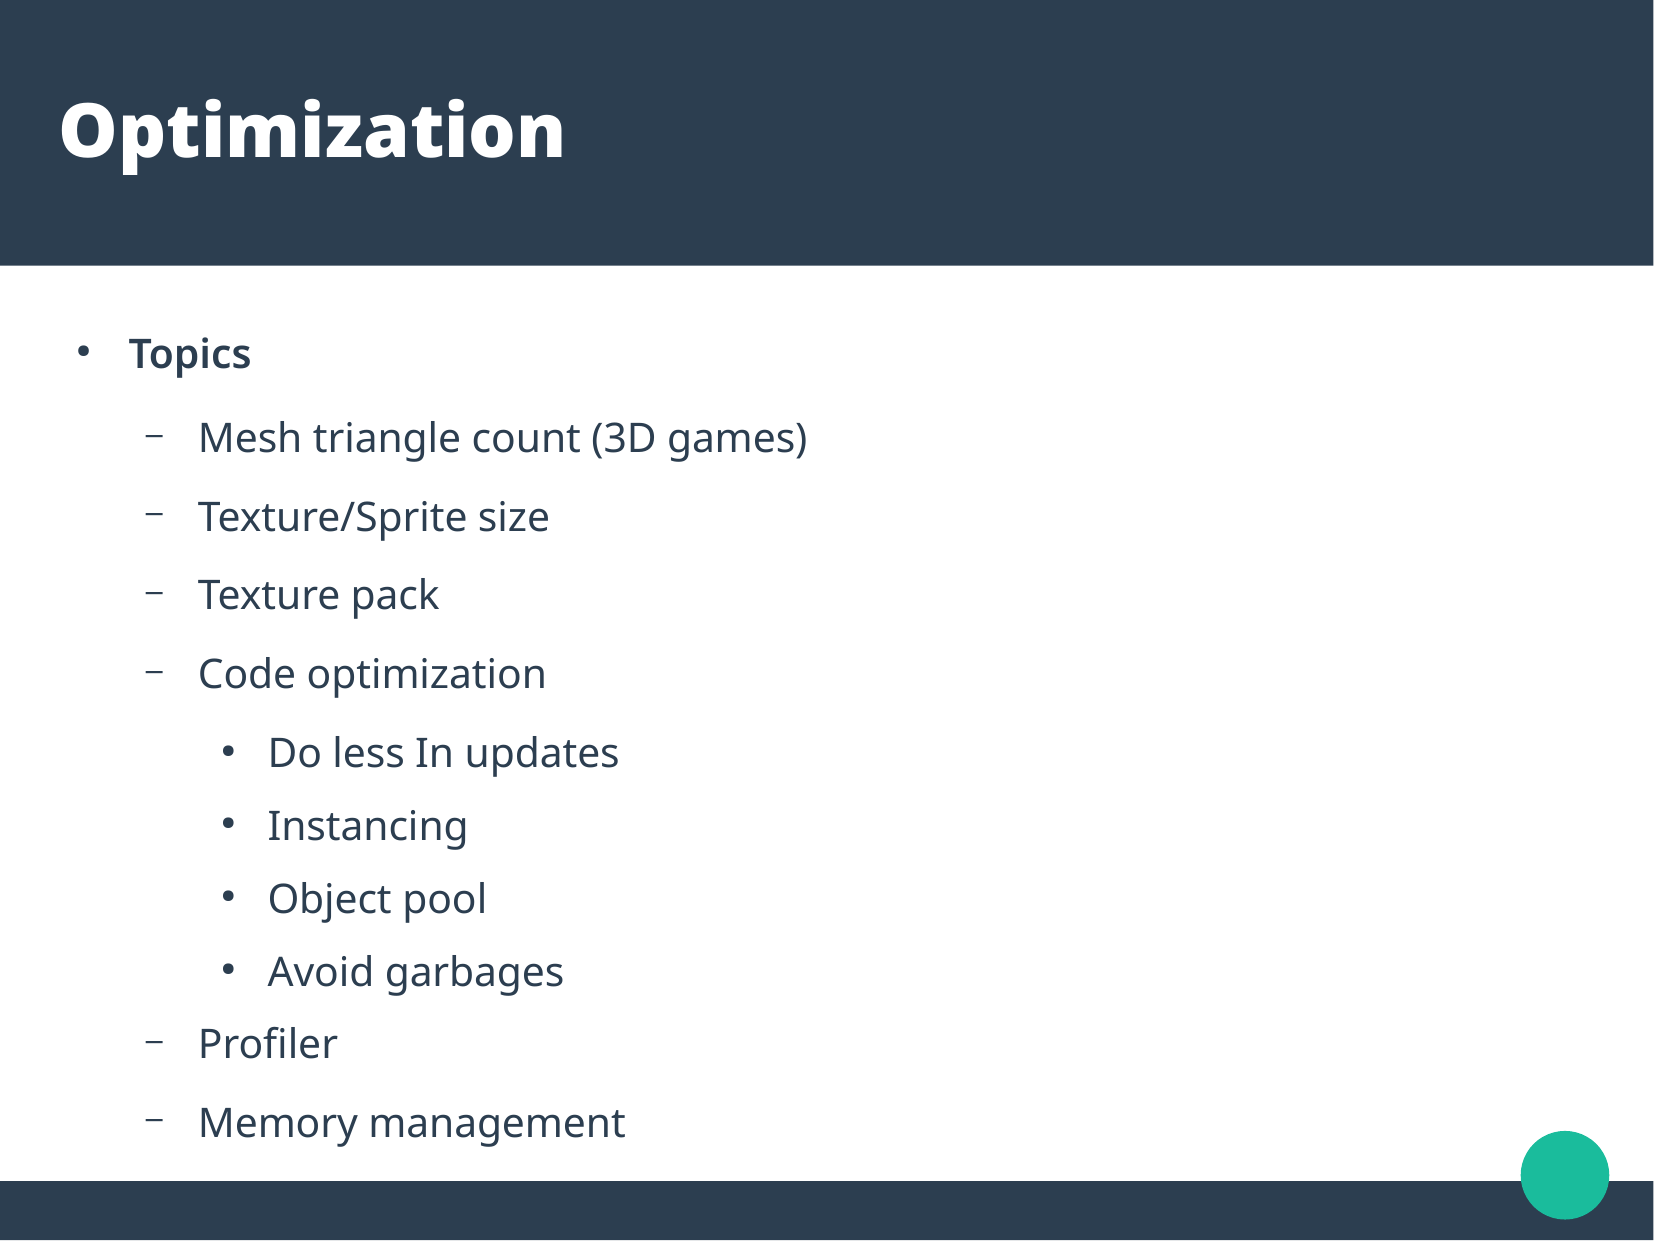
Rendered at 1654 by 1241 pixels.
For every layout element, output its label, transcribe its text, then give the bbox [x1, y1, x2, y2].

list Topics Mesh triangle count (3D games) Texture/Sprite size Texture pack Code optimization Do less In updates Instancing Object pool Avoid garbages Profiler Memory management [59, 324, 1595, 1152]
title Optimization [59, 49, 1595, 207]
